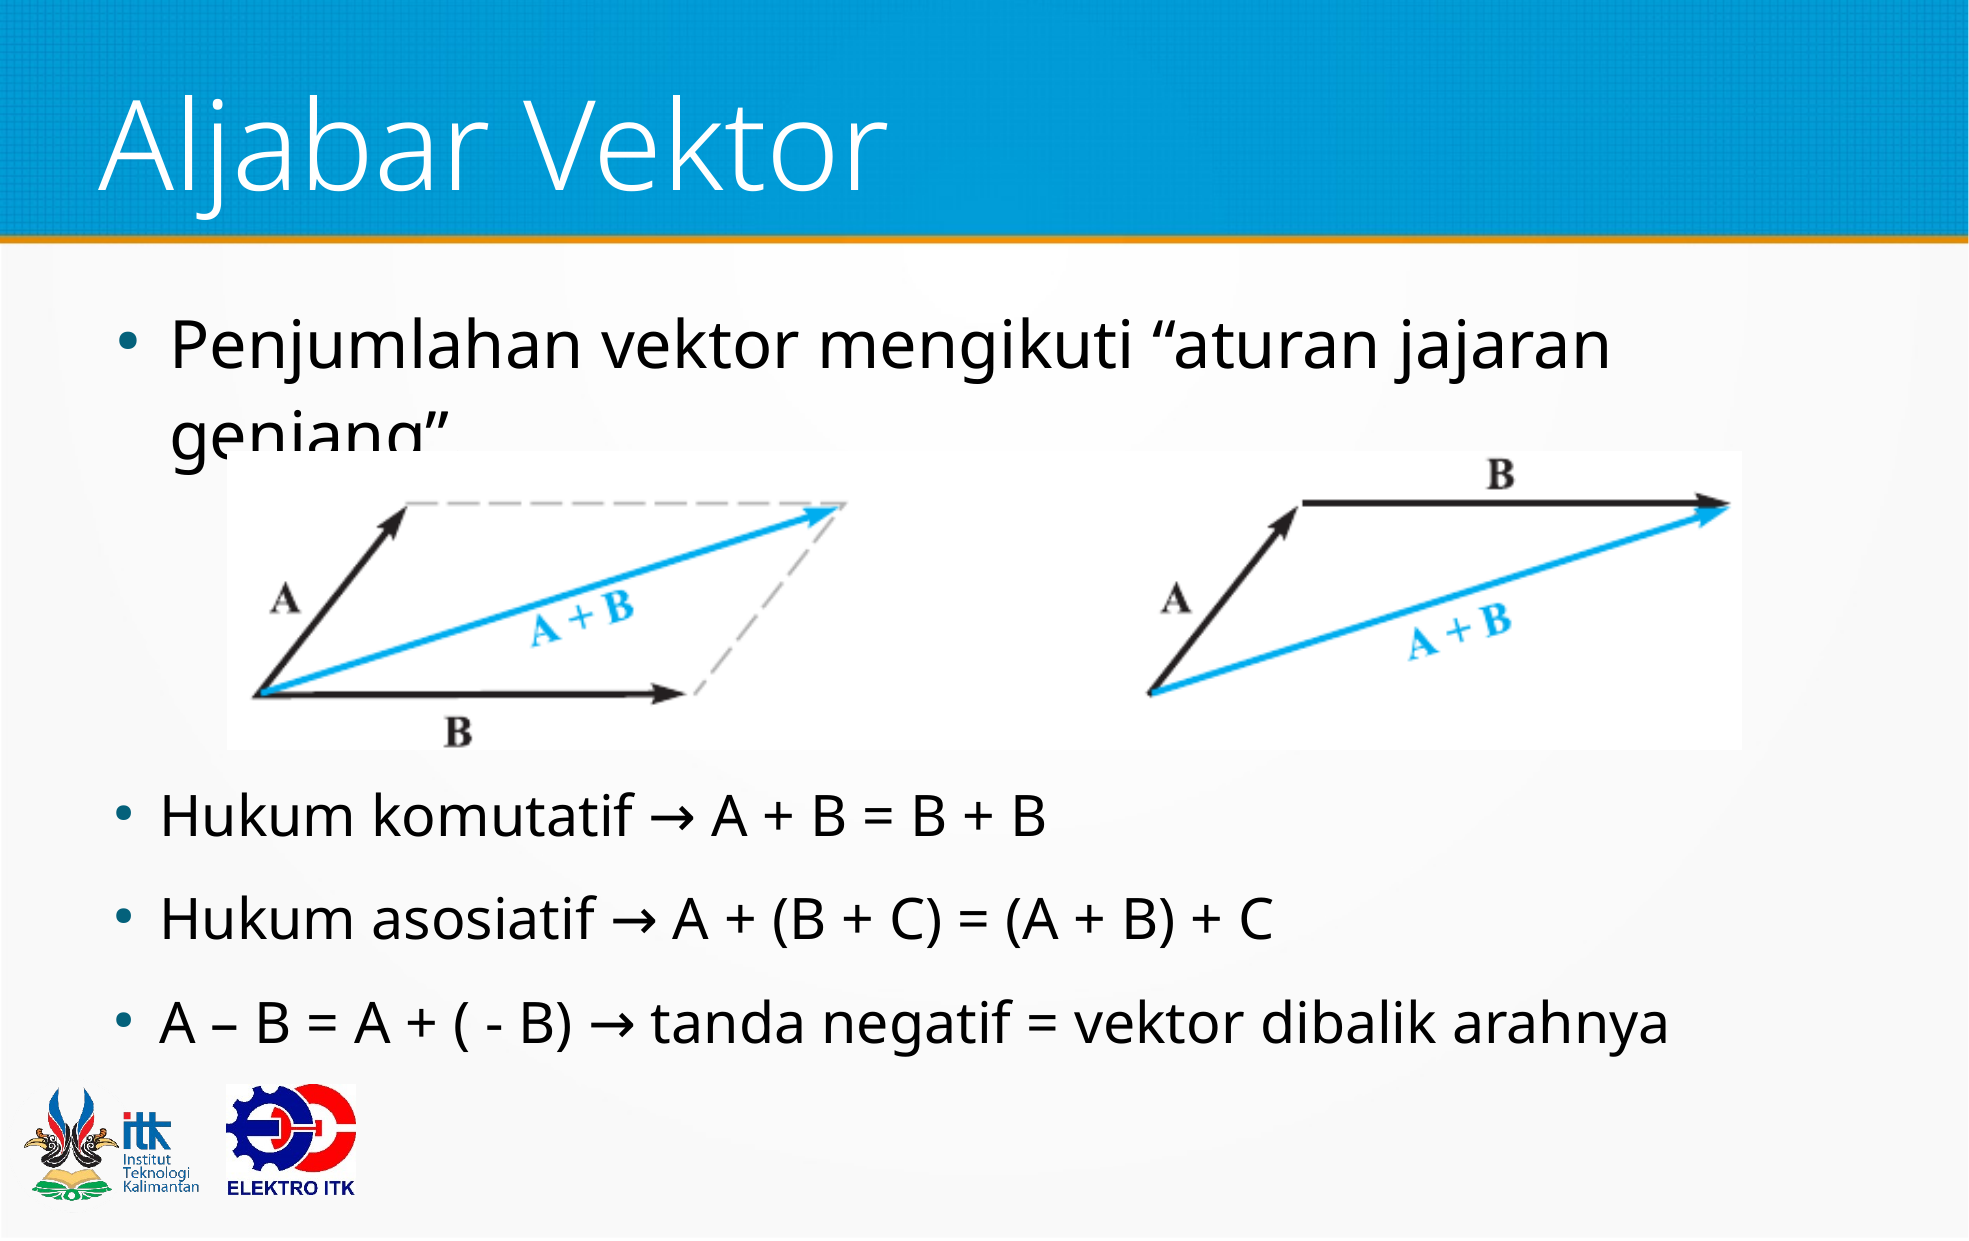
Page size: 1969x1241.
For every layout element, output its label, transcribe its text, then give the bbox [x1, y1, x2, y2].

list Penjumlahan vektor mengikuti “aturan jajaran genjang”. [98, 297, 1861, 508]
list Hukum komutatif → A + B = B + B Hukum asosiatif → A + (B + C) = (A + B) + C A – B = A + ( - B) → tanda negatif = vektor dibalik arahnya [98, 775, 1861, 1066]
picture [0, 233, 1969, 1241]
title Aljabar Vektor [98, 19, 1870, 227]
